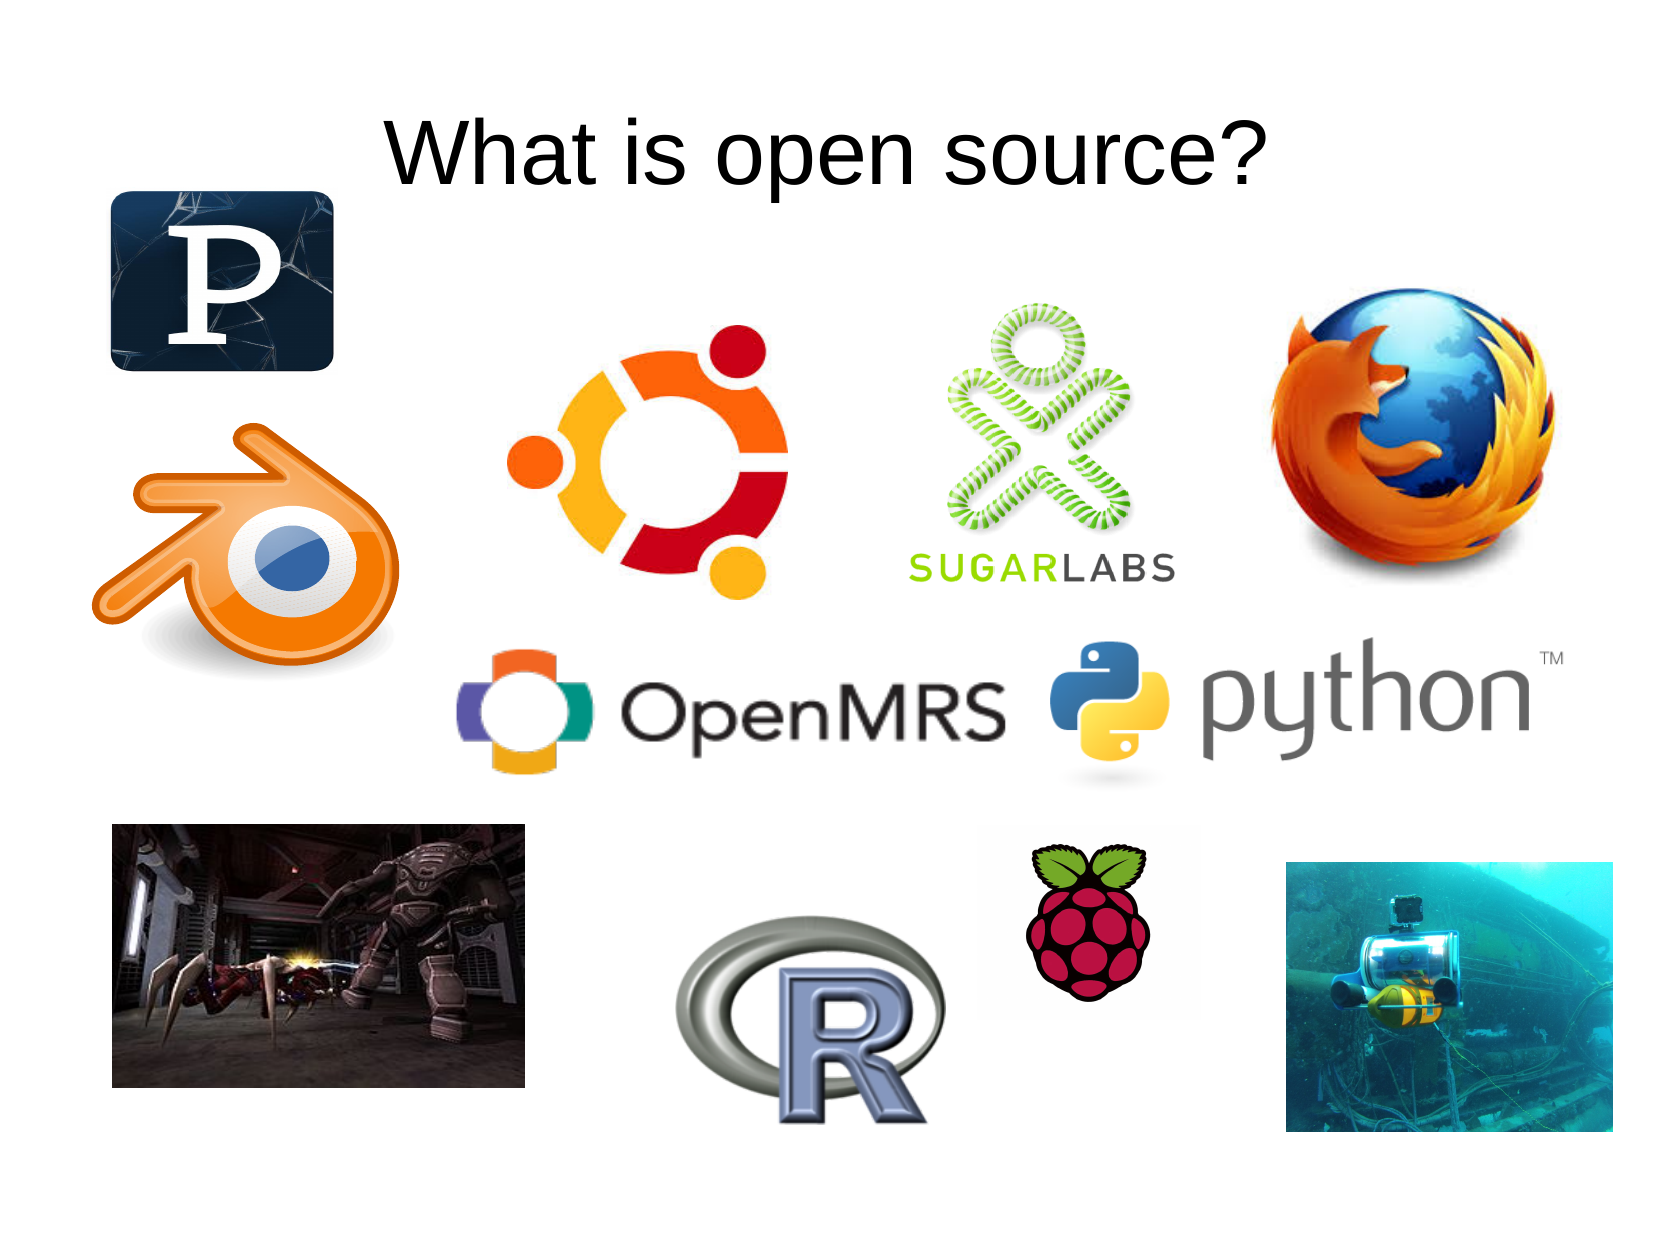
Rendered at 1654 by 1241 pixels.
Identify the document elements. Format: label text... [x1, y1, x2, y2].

title What is open source? [82, 49, 1571, 257]
picture [675, 915, 946, 1126]
picture [900, 299, 1185, 585]
picture [1286, 862, 1613, 1132]
picture [112, 824, 525, 1088]
picture [450, 262, 1613, 1020]
picture [106, 187, 338, 376]
picture [75, 391, 408, 713]
picture [507, 325, 788, 601]
